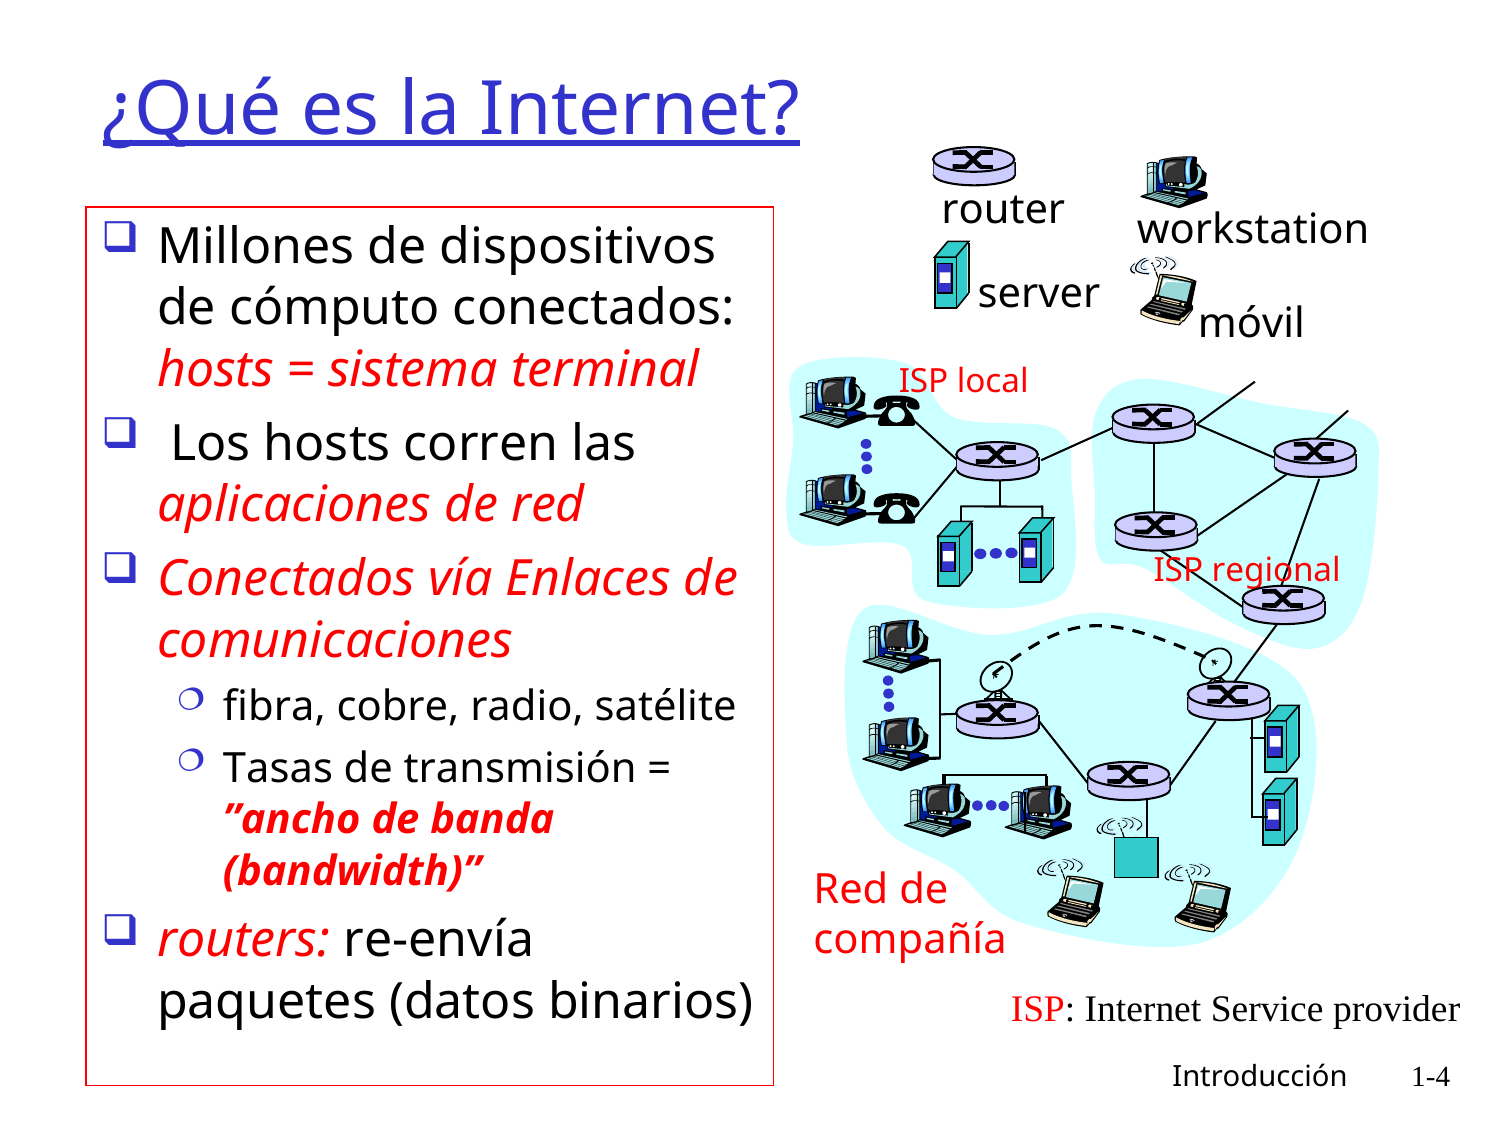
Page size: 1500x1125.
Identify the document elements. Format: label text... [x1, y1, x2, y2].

text_box ISP local [883, 351, 1044, 407]
picture [799, 376, 868, 429]
list Millones de dispositivos de cómputo conectados: hosts = sistema terminal Los hosts corren las aplicaciones de red Conectados vía Enlaces de comunicaciones fibra, cobre, radio, satélite Tasas de transmisión = ”ancho de banda (bandwidth)” routers: re-envía paquetes (datos binarios) [86, 207, 774, 1086]
text_box ISP regional [1138, 540, 1357, 596]
picture [1198, 647, 1233, 685]
picture [1148, 815, 1159, 837]
picture [1129, 261, 1197, 326]
picture [1037, 815, 1146, 928]
picture [862, 619, 931, 674]
text_box Introducción [887, 1050, 1362, 1125]
text_box server [962, 257, 1116, 324]
picture [979, 660, 1014, 701]
text_box [844, 604, 1317, 948]
text_box 1-<number> [1362, 1050, 1466, 1125]
text_box [934, 241, 969, 309]
picture [862, 716, 931, 772]
picture [873, 493, 920, 524]
text_box ISP: Internet Service provider [996, 976, 1476, 1037]
picture [1140, 155, 1209, 194]
picture [1004, 785, 1073, 840]
title ¿Qué es la Internet? [87, 16, 1463, 196]
picture [799, 473, 868, 527]
picture [903, 783, 973, 838]
text_box Red de compañía [798, 854, 1022, 971]
text_box [1091, 378, 1379, 649]
text_box móvil [1183, 288, 1320, 354]
text_box workstation [1122, 194, 1385, 261]
text_box [785, 357, 1077, 609]
text_box [933, 147, 1015, 173]
picture [1164, 862, 1231, 933]
text_box router [926, 173, 1081, 240]
picture [873, 395, 920, 426]
